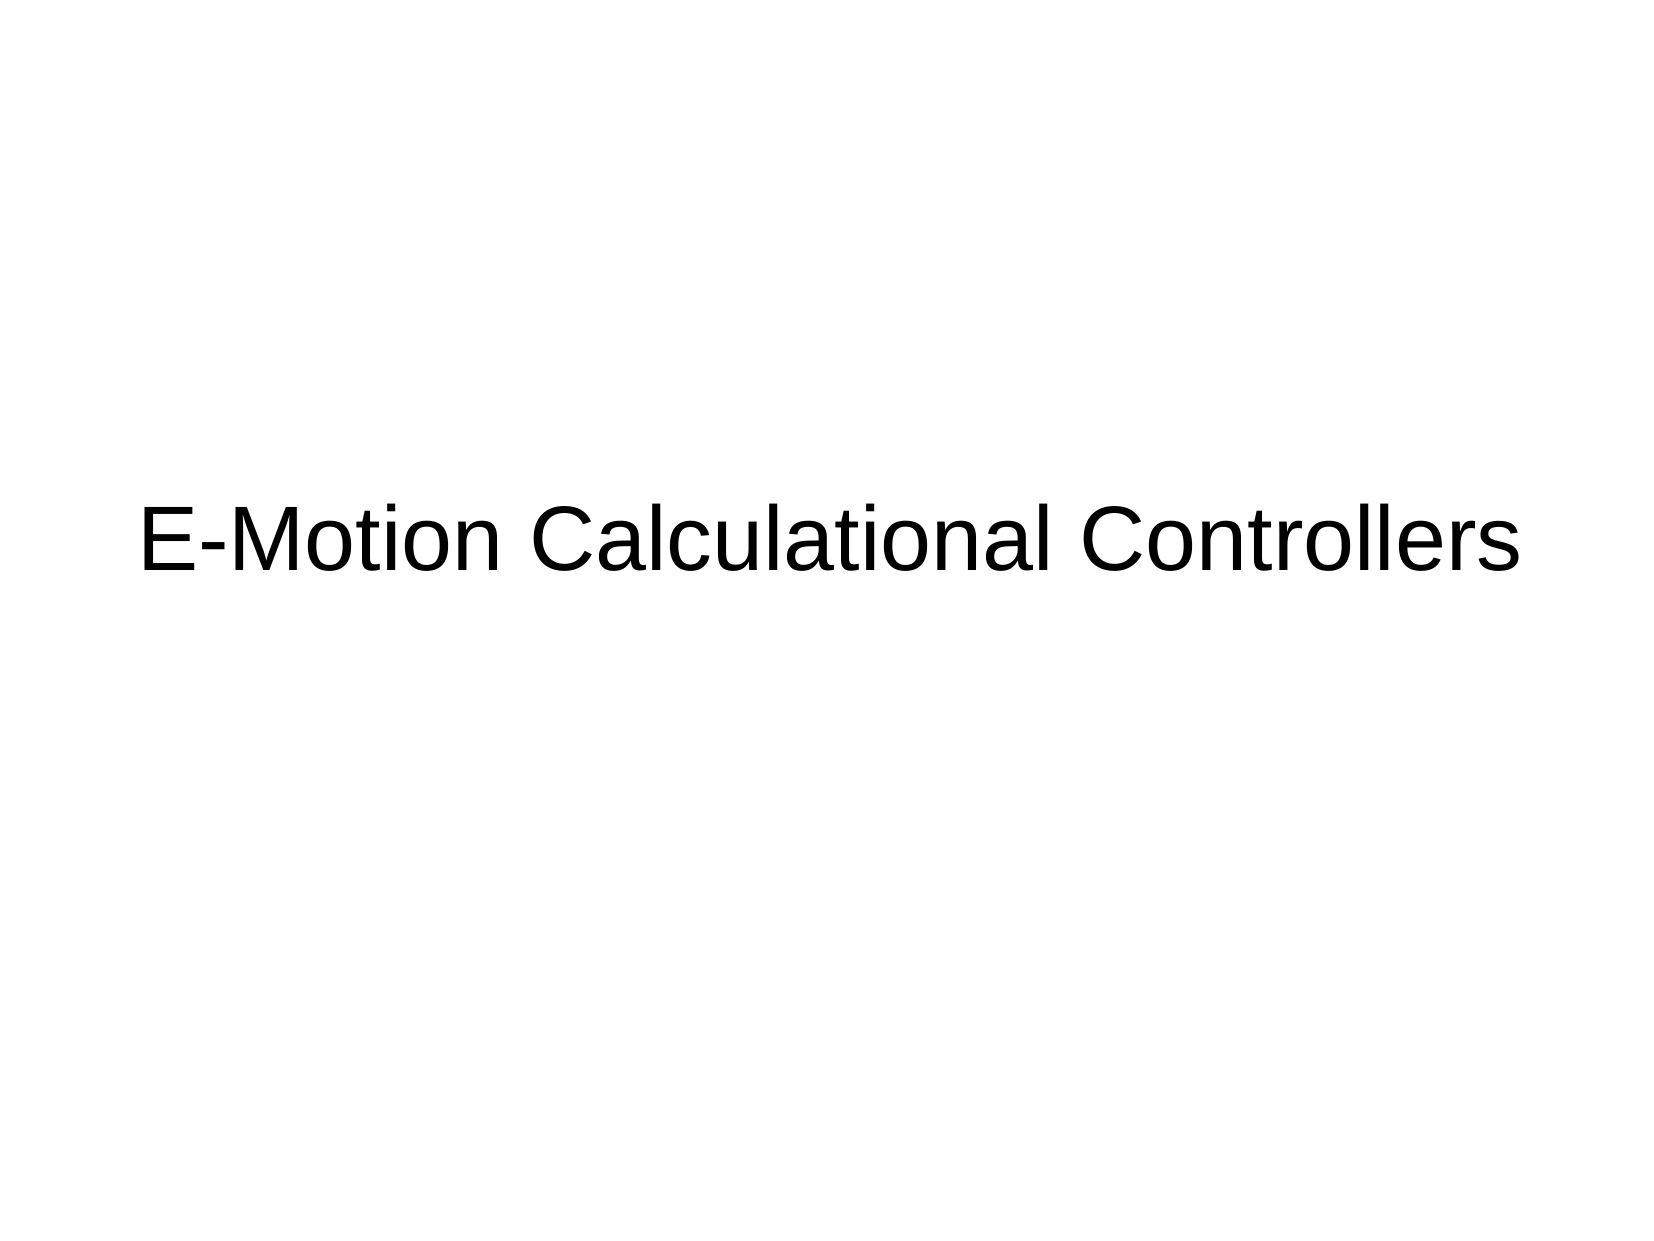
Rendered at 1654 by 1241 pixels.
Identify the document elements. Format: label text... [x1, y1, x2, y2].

title E-Motion Calculational Controllers [86, 435, 1576, 643]
